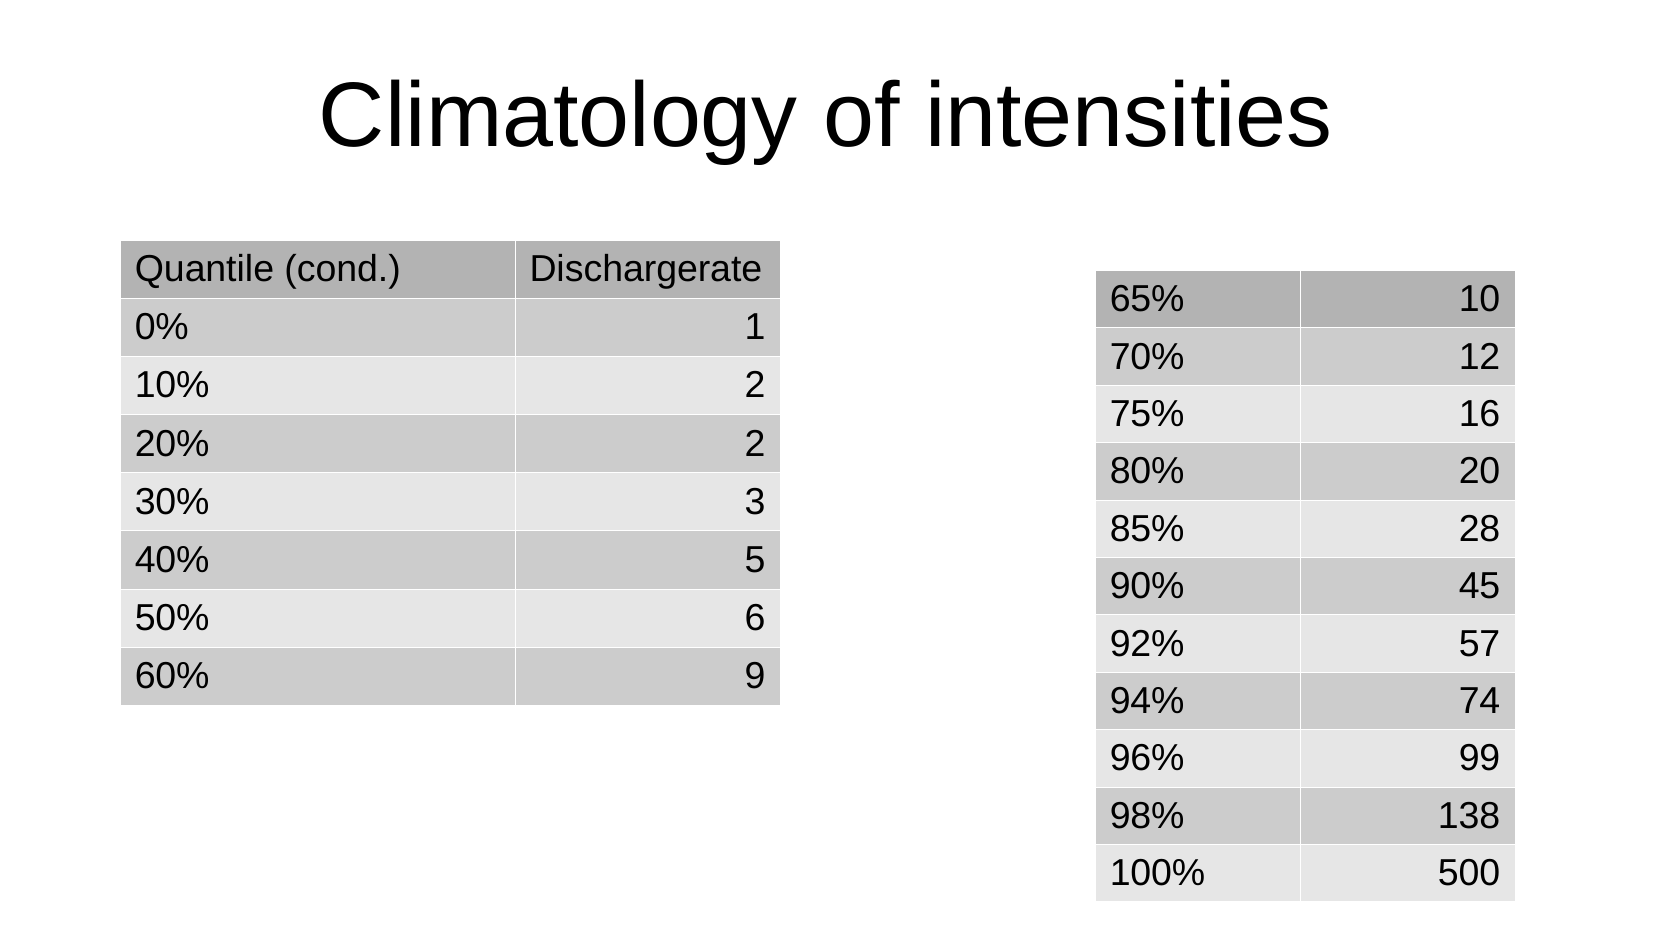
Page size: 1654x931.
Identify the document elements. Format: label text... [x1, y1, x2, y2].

table_cell 40% [121, 531, 515, 589]
table_cell 500 [1301, 845, 1515, 901]
table_cell 20 [1301, 443, 1515, 500]
table_cell 20% [121, 415, 515, 472]
table_cell 10% [121, 357, 515, 414]
table_cell 28 [1301, 501, 1515, 557]
table_cell 90% [1096, 558, 1300, 614]
table_cell 2 [516, 357, 780, 414]
title Climatology of intensities [82, 37, 1571, 193]
table_cell 50% [121, 590, 515, 647]
table_cell 138 [1301, 788, 1515, 844]
table_cell 70% [1096, 328, 1300, 385]
table_cell 74 [1301, 673, 1515, 729]
table_cell 96% [1096, 730, 1300, 787]
table_header Dischargerate [516, 241, 780, 298]
table_cell 60% [121, 648, 515, 705]
table_cell 16 [1301, 386, 1515, 442]
table_cell 9 [516, 648, 780, 705]
table_cell 3 [516, 473, 780, 530]
table_cell 80% [1096, 443, 1300, 500]
table_cell 94% [1096, 673, 1300, 729]
table_cell 12 [1301, 328, 1515, 385]
table_cell 98% [1096, 788, 1300, 844]
table_cell 1 [516, 299, 780, 356]
table_cell 6 [516, 590, 780, 647]
table_cell 5 [516, 531, 780, 589]
table_cell 57 [1301, 615, 1515, 672]
table_cell 75% [1096, 386, 1300, 442]
table_cell 45 [1301, 558, 1515, 614]
table_header 65% [1096, 271, 1300, 327]
table_header Quantile (cond.) [121, 241, 515, 298]
table_cell 30% [121, 473, 515, 530]
table_cell 2 [516, 415, 780, 472]
table_header 10 [1301, 271, 1515, 327]
table_cell 85% [1096, 501, 1300, 557]
table_cell 0% [121, 299, 515, 356]
table_cell 99 [1301, 730, 1515, 787]
table_cell 100% [1096, 845, 1300, 901]
table_cell 92% [1096, 615, 1300, 672]
